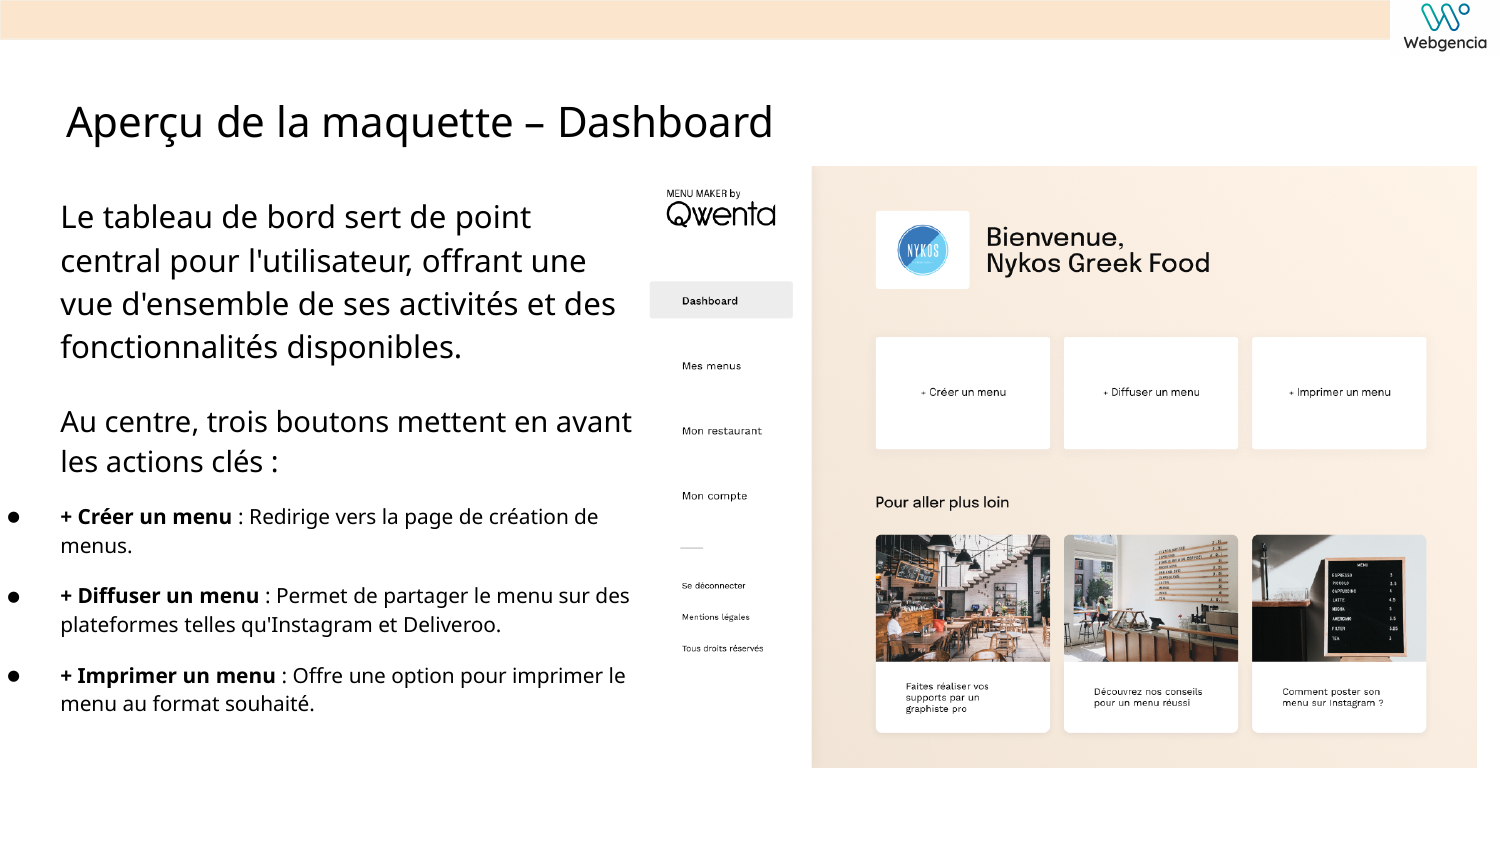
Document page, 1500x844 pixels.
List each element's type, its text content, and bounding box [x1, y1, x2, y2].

picture [633, 166, 1477, 768]
text_box Le tableau de bord sert de point central pour l'utilisateur, offrant une vue d'ensemble de ses activités et des fonctionnalités disponibles. Au centre, trois boutons mettent en avant les actions clés : + Créer un menu : Redirige vers la page de création de menus. + Diffuser un menu : Permet de partager le menu sur des plateformes telles qu'Instagram et Deliveroo. + Imprimer un menu : Offre une option pour imprimer le menu au format souhaité. [0, 177, 650, 800]
title Aperçu de la maquette – Dashboard [51, 72, 1449, 167]
text_box [0, 0, 1390, 40]
picture [1390, 0, 1500, 56]
